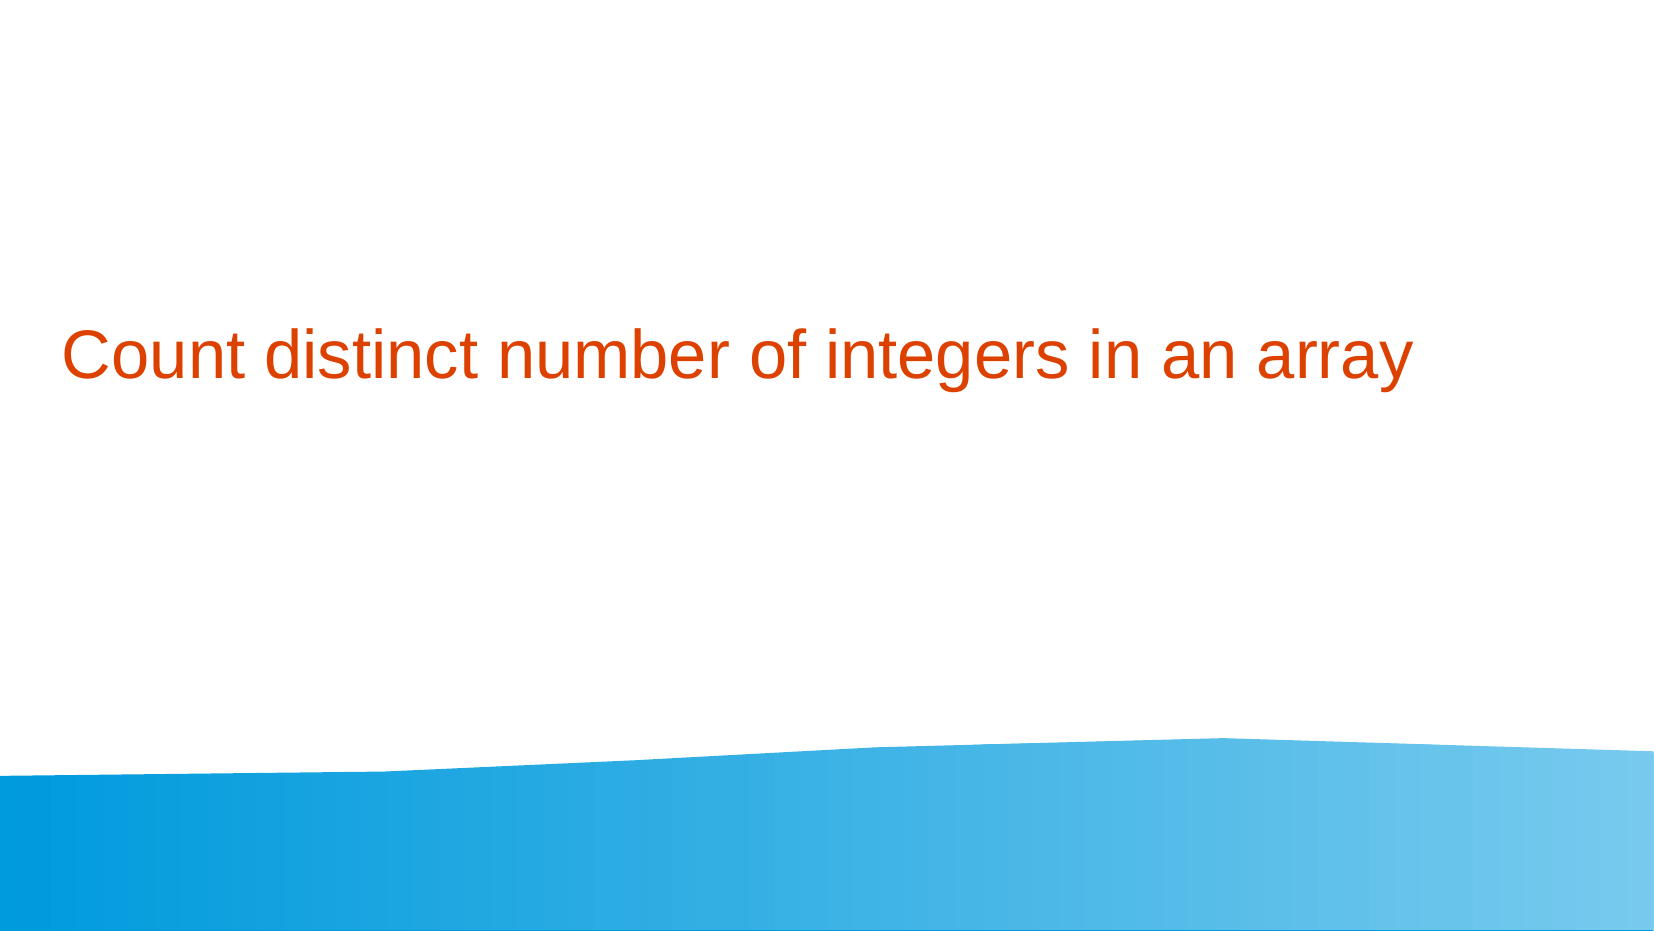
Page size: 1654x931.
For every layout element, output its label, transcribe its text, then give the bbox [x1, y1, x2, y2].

title Count distinct number of integers in an array [0, 265, 1477, 443]
